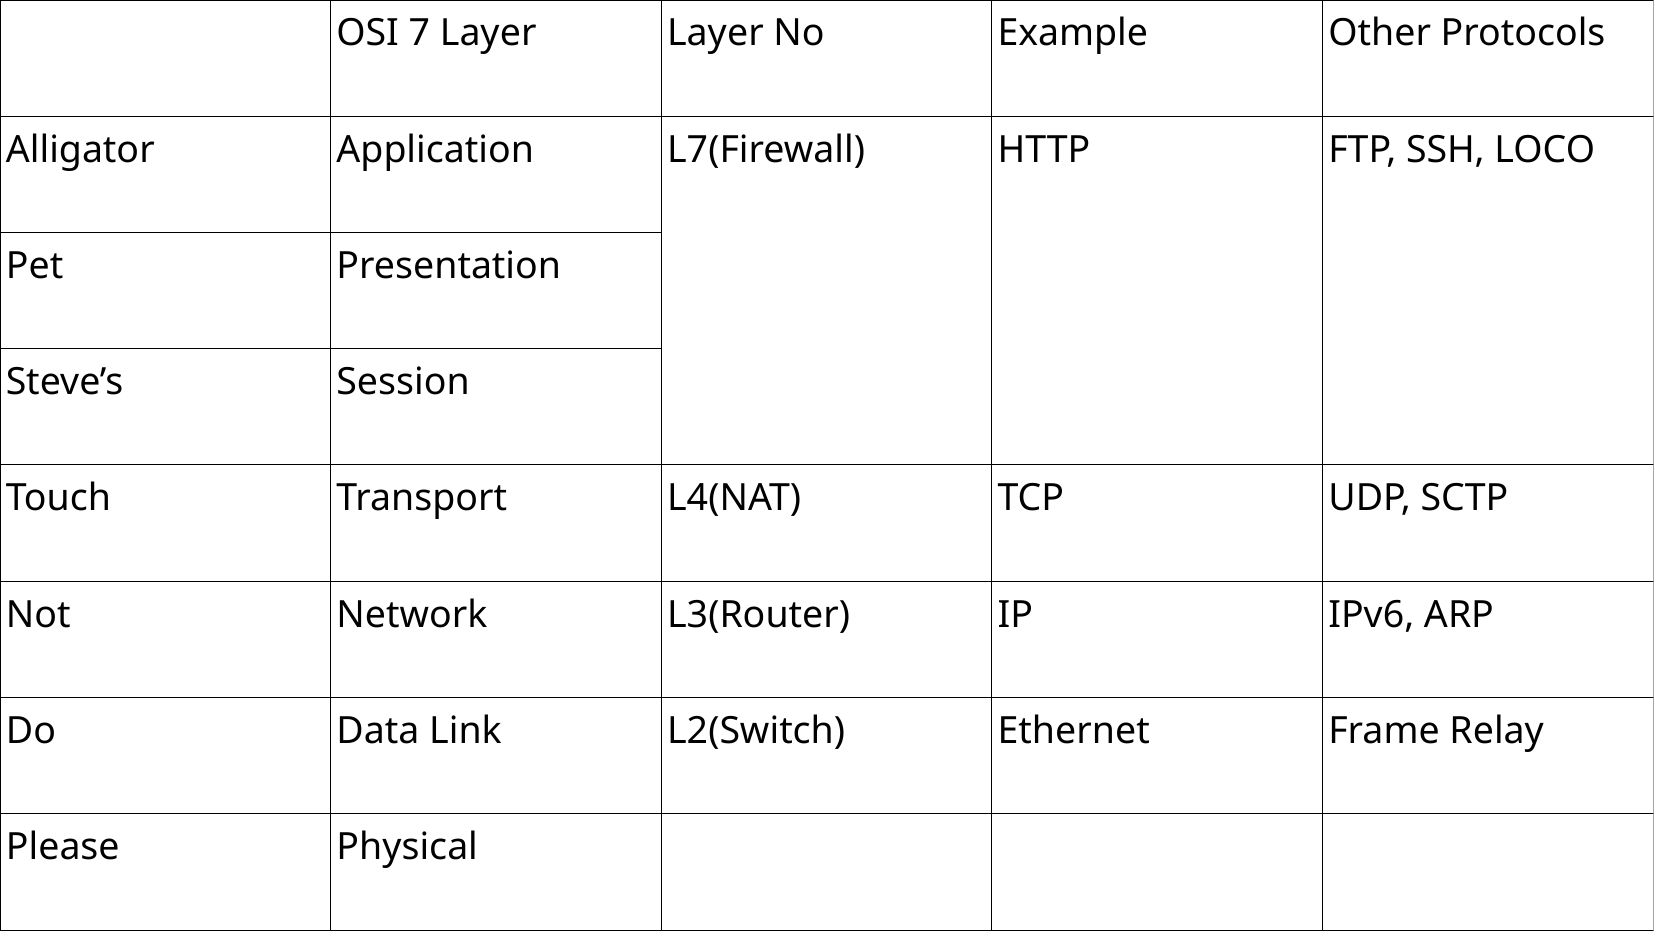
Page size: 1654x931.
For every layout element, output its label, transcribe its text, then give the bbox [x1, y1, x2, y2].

table_cell Please [1, 814, 330, 930]
table_cell IPv6, ARP [1323, 582, 1653, 697]
table_cell Alligator [1, 117, 330, 232]
table_cell UDP, SCTP [1323, 465, 1653, 581]
table_cell Network [331, 582, 661, 697]
table_header Example [992, 1, 1322, 116]
table_header OSI 7 Layer [331, 1, 661, 116]
table_cell HTTP [992, 117, 1322, 464]
table_header Other Protocols [1323, 1, 1653, 116]
table_cell Application [331, 117, 661, 232]
table_cell Steve’s [1, 349, 330, 464]
table_cell IP [992, 582, 1322, 697]
table_cell L2(Switch) [662, 698, 991, 813]
table_cell [1323, 814, 1653, 930]
table_cell Session [331, 349, 661, 464]
table_cell Frame Relay [1323, 698, 1653, 813]
table_cell L3(Router) [662, 582, 991, 697]
table_cell Touch [1, 465, 330, 581]
table_cell [992, 814, 1322, 930]
table_cell Presentation [331, 233, 661, 348]
table_cell Physical [331, 814, 661, 930]
table_header [1, 1, 330, 116]
table_cell Transport [331, 465, 661, 581]
table_cell TCP [992, 465, 1322, 581]
table_cell Data Link [331, 698, 661, 813]
table_cell L7(Firewall) [662, 117, 991, 464]
table_cell Do [1, 698, 330, 813]
table_cell L4(NAT) [662, 465, 991, 581]
table_cell Pet [1, 233, 330, 348]
table_cell Ethernet [992, 698, 1322, 813]
table_cell Not [1, 582, 330, 697]
table_header Layer No [662, 1, 991, 116]
table_cell FTP, SSH, LOCO [1323, 117, 1653, 464]
table_cell [662, 814, 991, 930]
